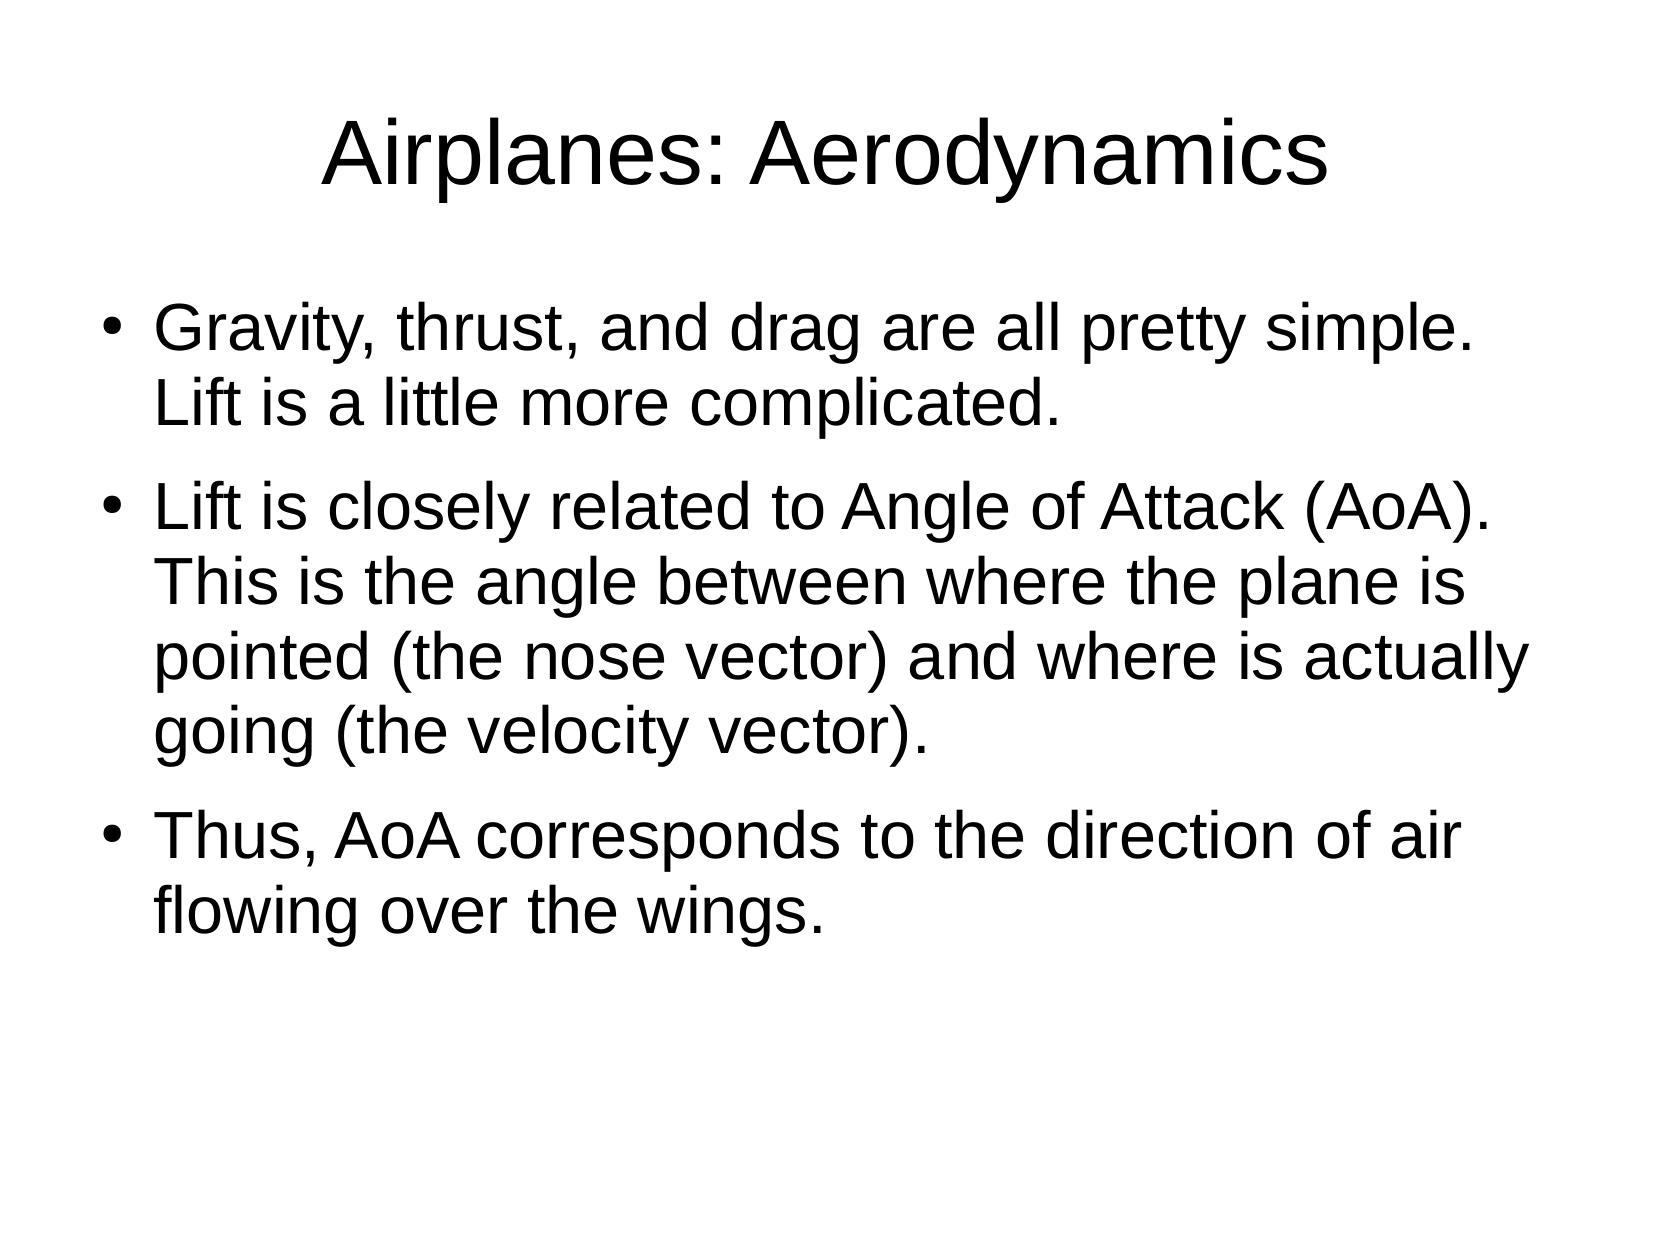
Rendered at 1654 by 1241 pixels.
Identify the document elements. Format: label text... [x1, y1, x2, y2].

list Gravity, thrust, and drag are all pretty simple. Lift is a little more complicated. Lift is closely related to Angle of Attack (AoA). This is the angle between where the plane is pointed (the nose vector) and where is actually going (the velocity vector). Thus, AoA corresponds to the direction of air flowing over the wings. [82, 290, 1571, 1010]
title Airplanes: Aerodynamics [82, 49, 1571, 257]
